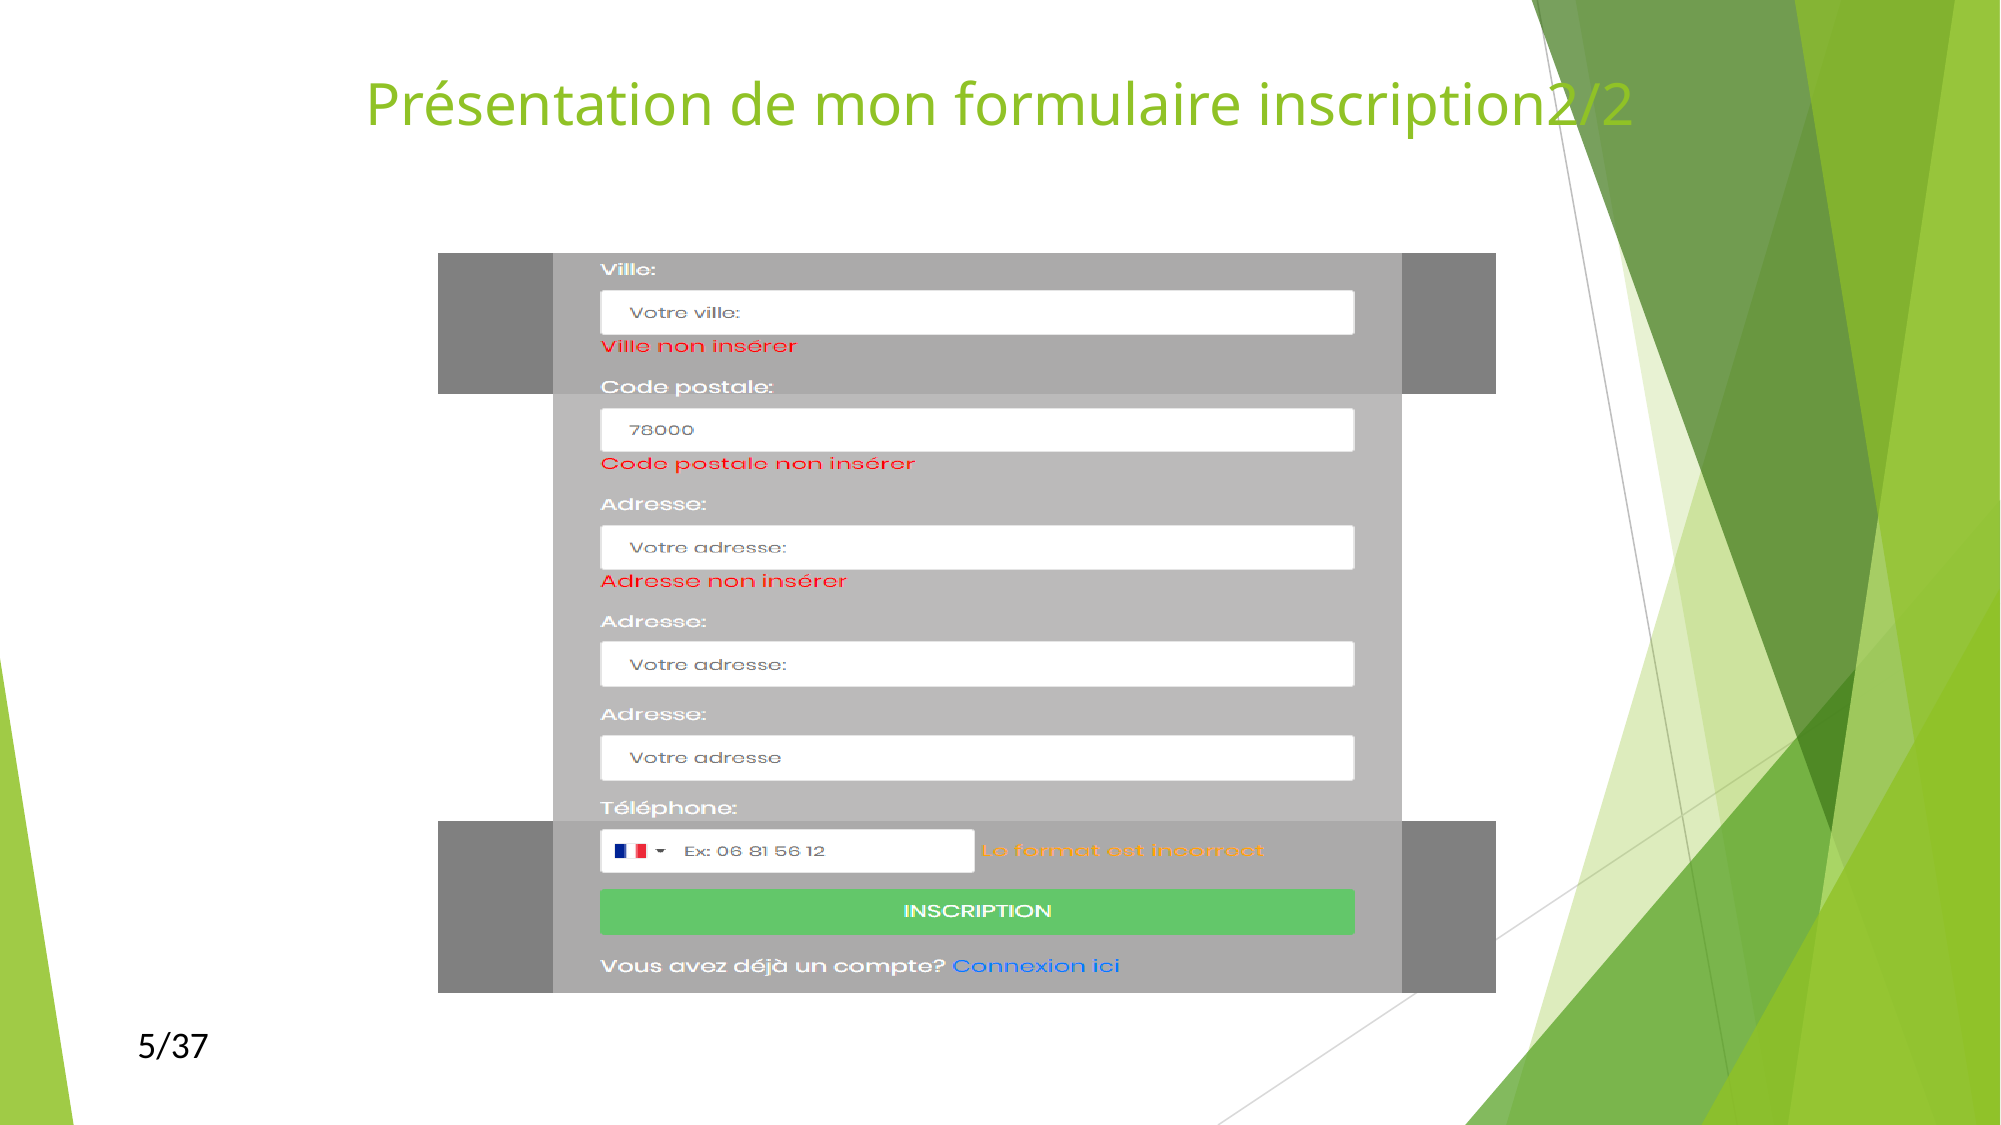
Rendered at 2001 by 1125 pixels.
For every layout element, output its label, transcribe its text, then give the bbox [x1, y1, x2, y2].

text_box 5/37 [122, 1013, 228, 1076]
picture [438, 253, 1496, 993]
title Présentation de mon formulaire inscription2/2 [137, 59, 1863, 179]
